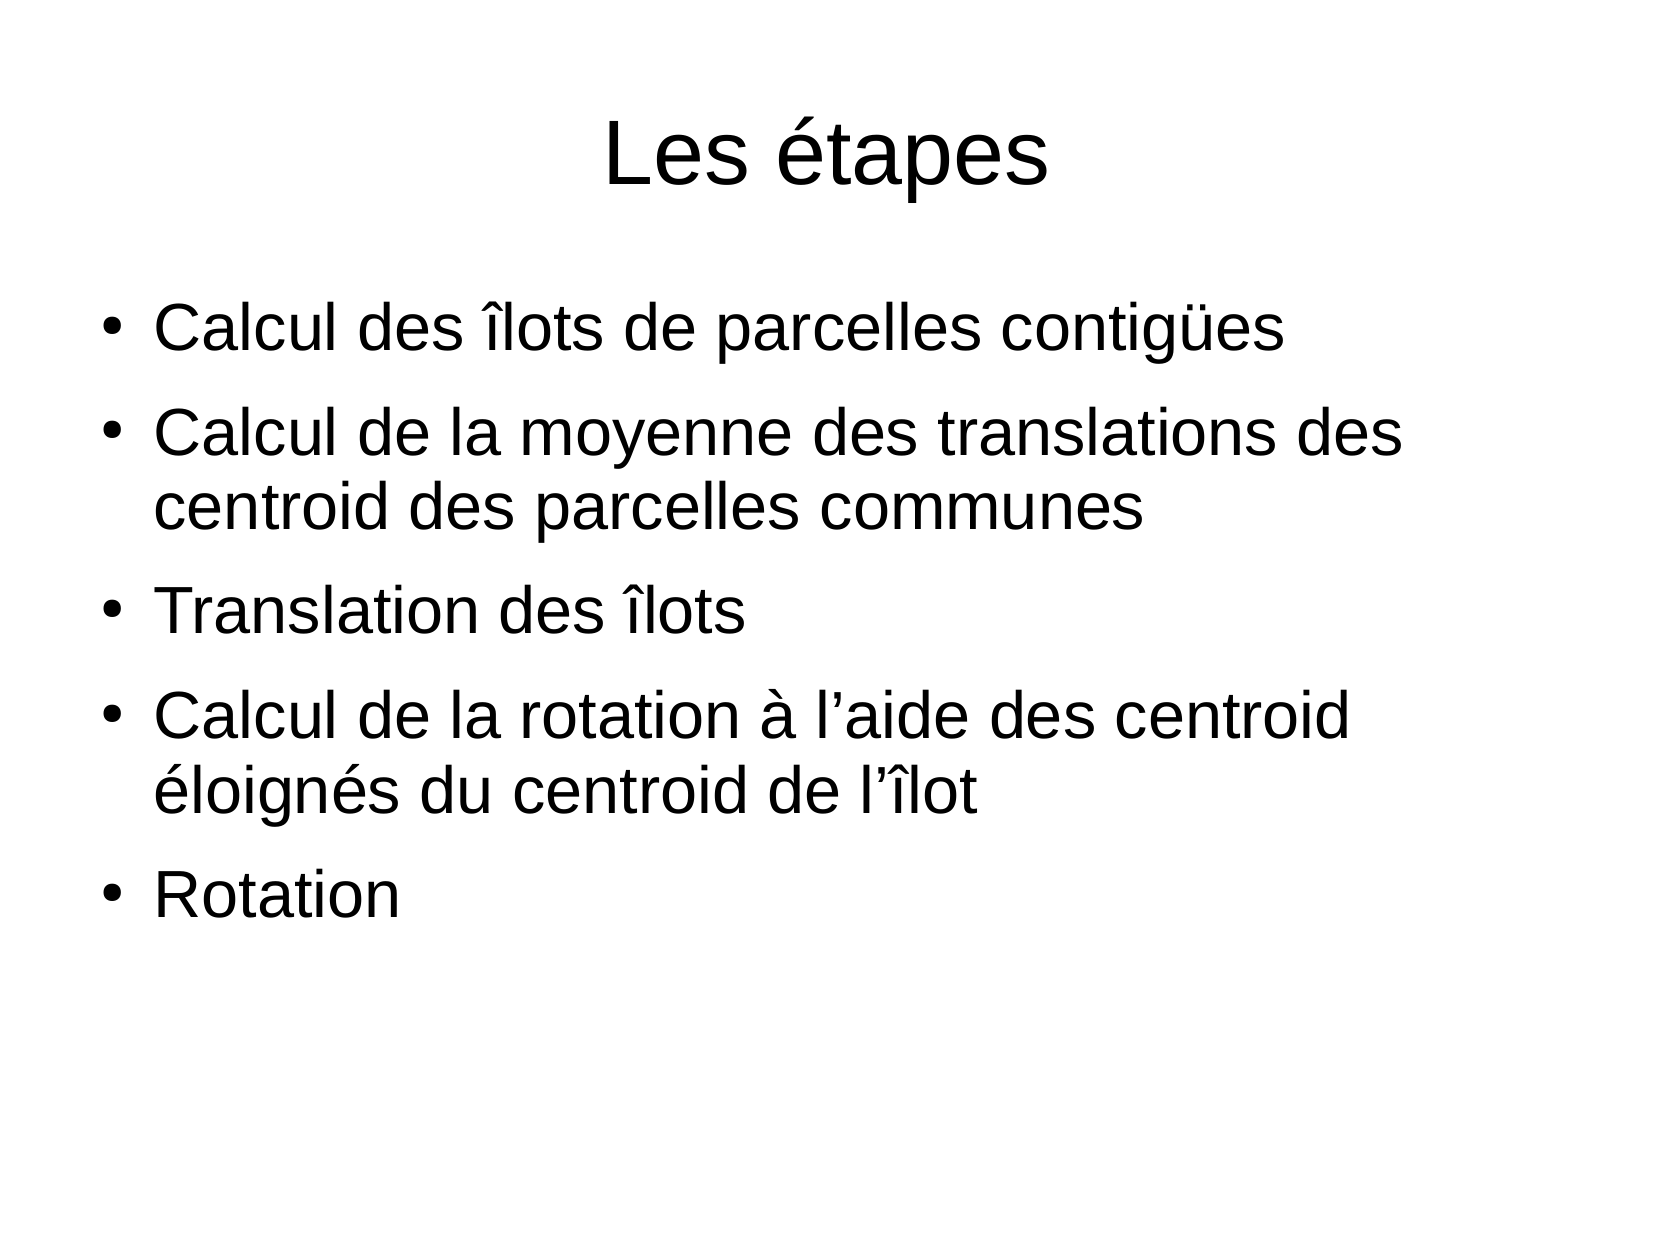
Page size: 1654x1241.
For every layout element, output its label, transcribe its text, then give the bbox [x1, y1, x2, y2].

list Calcul des îlots de parcelles contigües Calcul de la moyenne des translations des centroid des parcelles communes Translation des îlots Calcul de la rotation à l’aide des centroid éloignés du centroid de l’îlot Rotation [82, 290, 1571, 1010]
title Les étapes [82, 49, 1571, 257]
